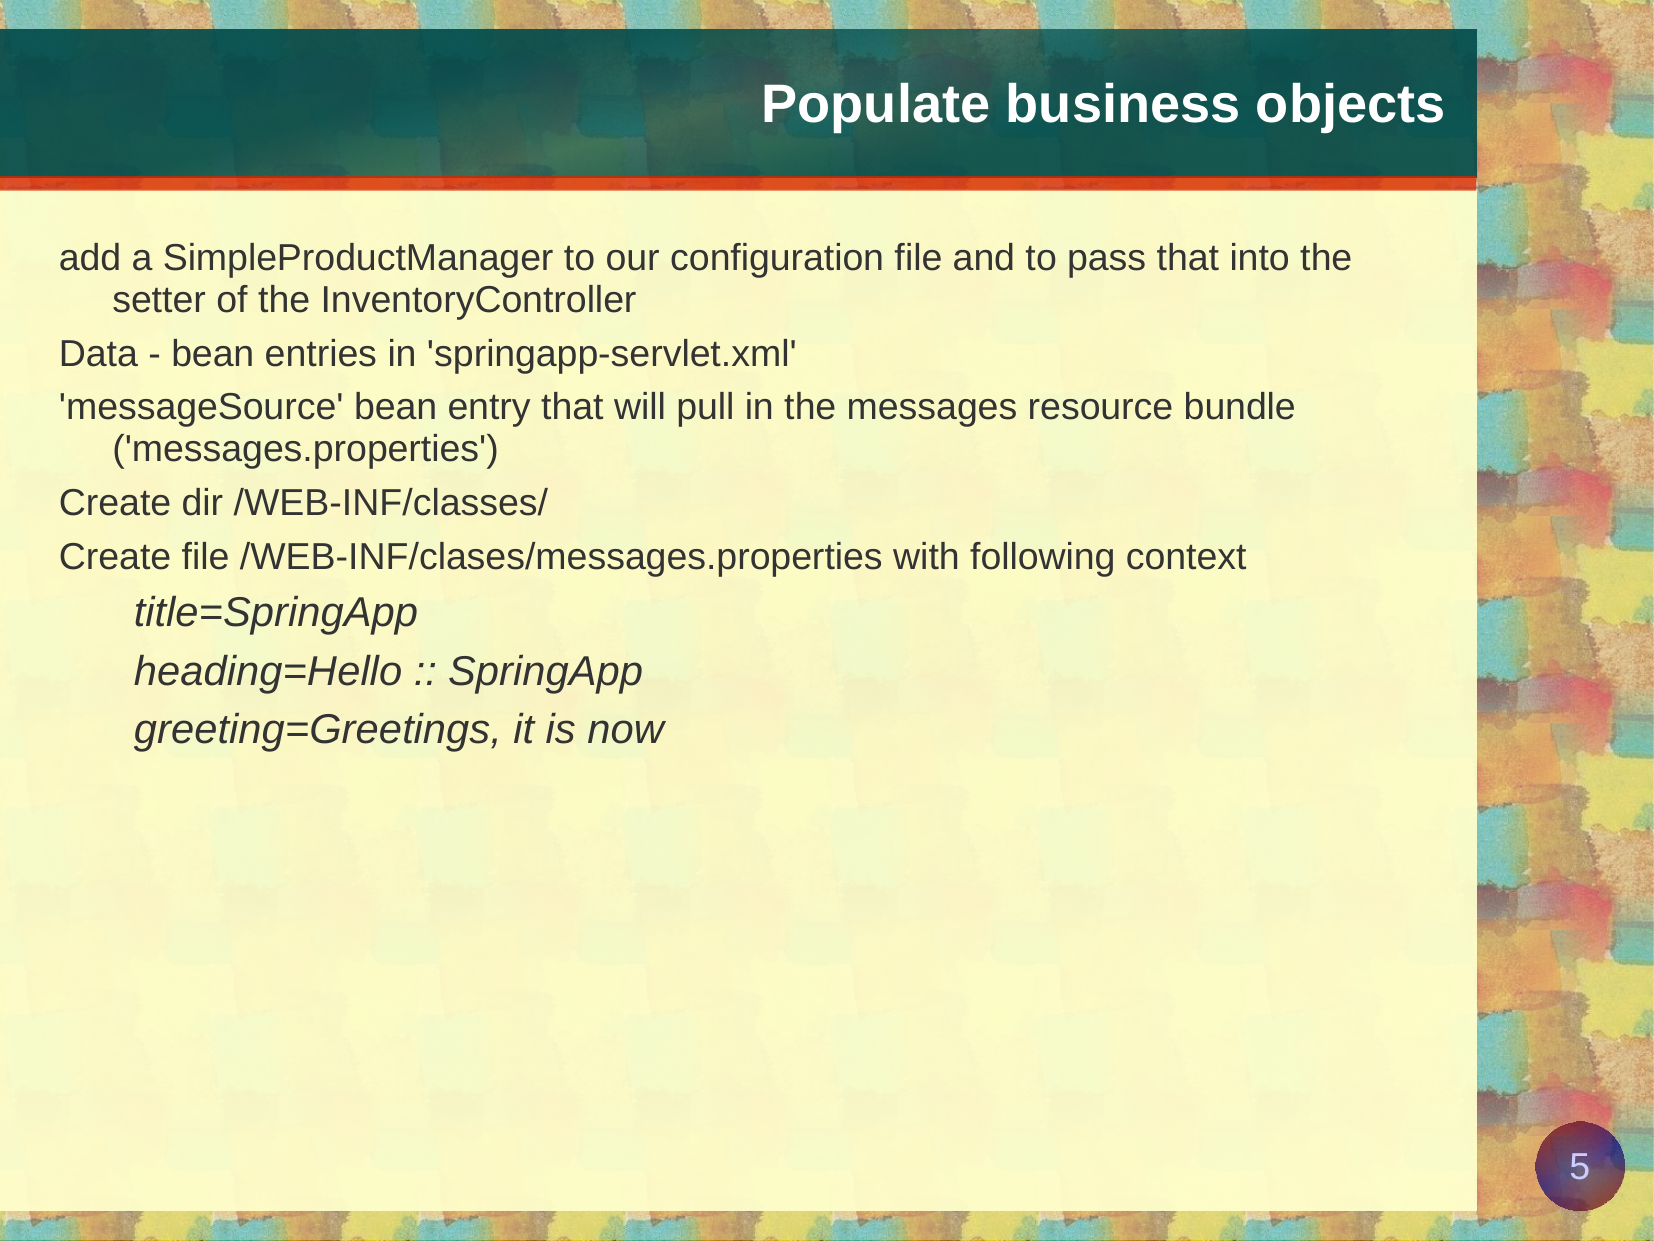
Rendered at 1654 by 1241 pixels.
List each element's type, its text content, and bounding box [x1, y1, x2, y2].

list add a SimpleProductManager to our configuration file and to pass that into the setter of the InventoryController Data - bean entries in 'springapp-servlet.xml' 'messageSource' bean entry that will pull in the messages resource bundle ('messages.properties') Create dir /WEB-INF/classes/ Create file /WEB-INF/clases/messages.properties with following context title=SpringApp heading=Hello :: SpringApp greeting=Greetings, it is now [59, 236, 1418, 1182]
title Populate business objects [29, 59, 1447, 148]
